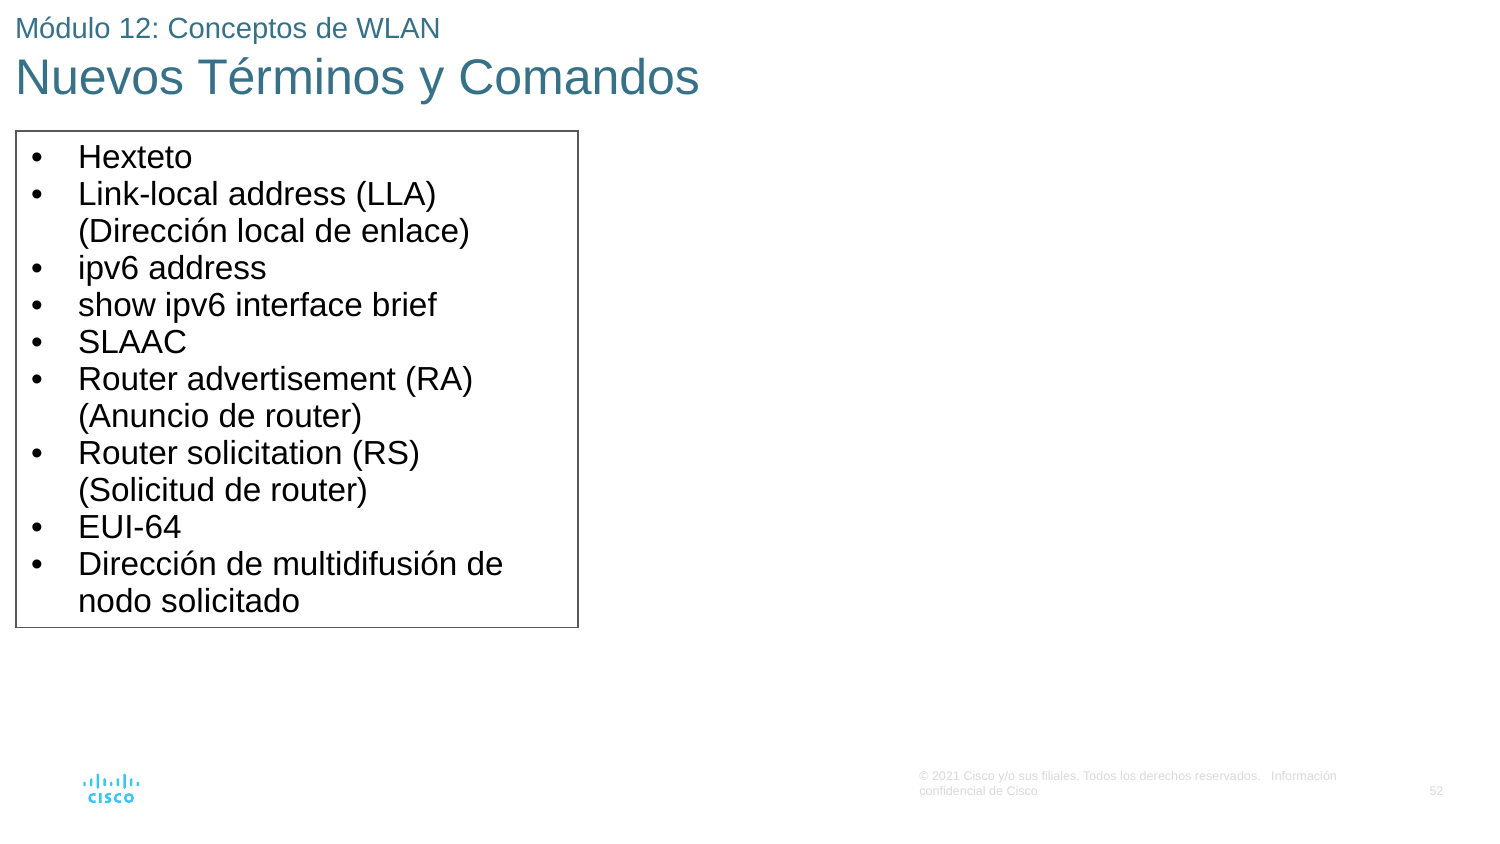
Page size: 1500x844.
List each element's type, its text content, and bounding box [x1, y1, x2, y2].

title Módulo 12: Conceptos de WLAN Nuevos Términos y Comandos [0, 6, 1500, 107]
table_header Hexteto Link-local address (LLA) (Dirección local de enlace) ipv6 address show ipv6 interface brief SLAAC Router advertisement (RA) (Anuncio de router) Router solicitation (RS) (Solicitud de router) EUI-64 Dirección de multidifusión de nodo solicitado [17, 132, 577, 627]
